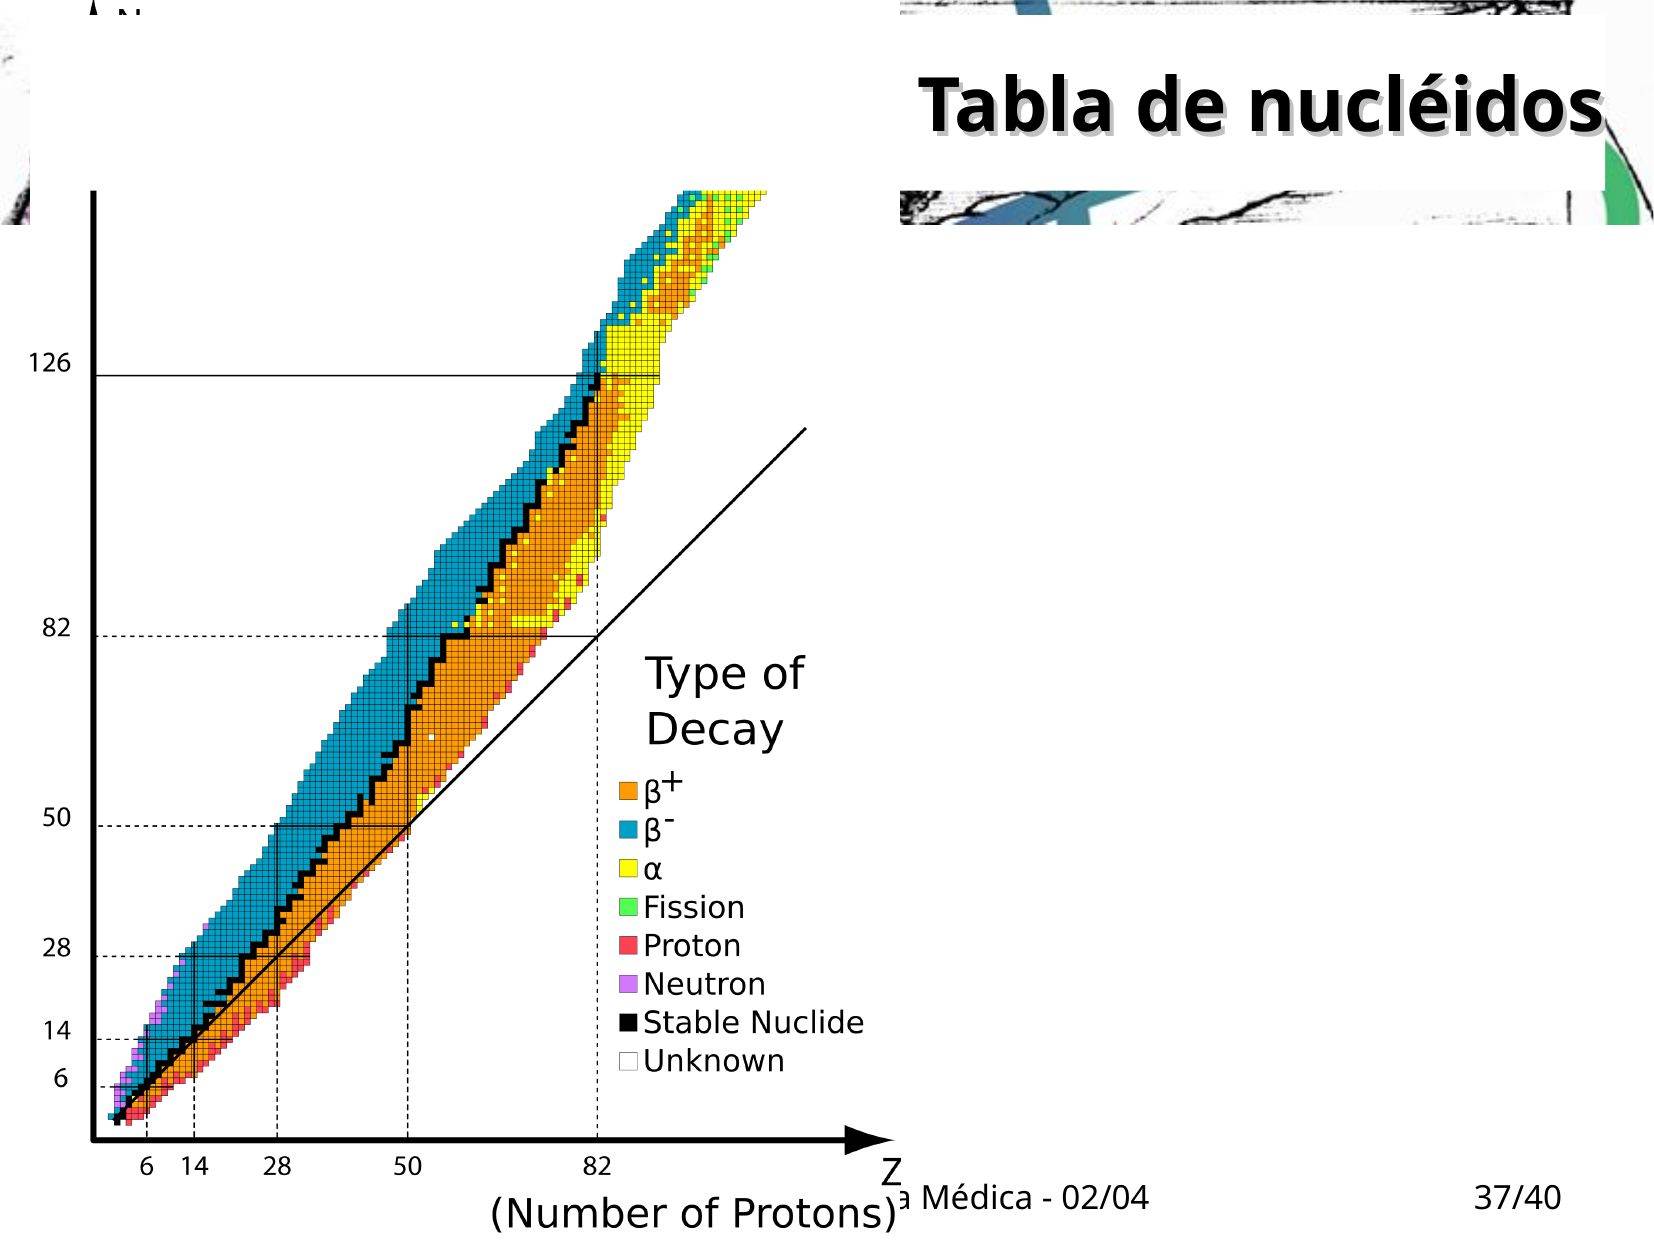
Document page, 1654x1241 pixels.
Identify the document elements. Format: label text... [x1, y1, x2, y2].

picture [0, 0, 1654, 1241]
title Tabla de nucléidos [45, 15, 1606, 191]
